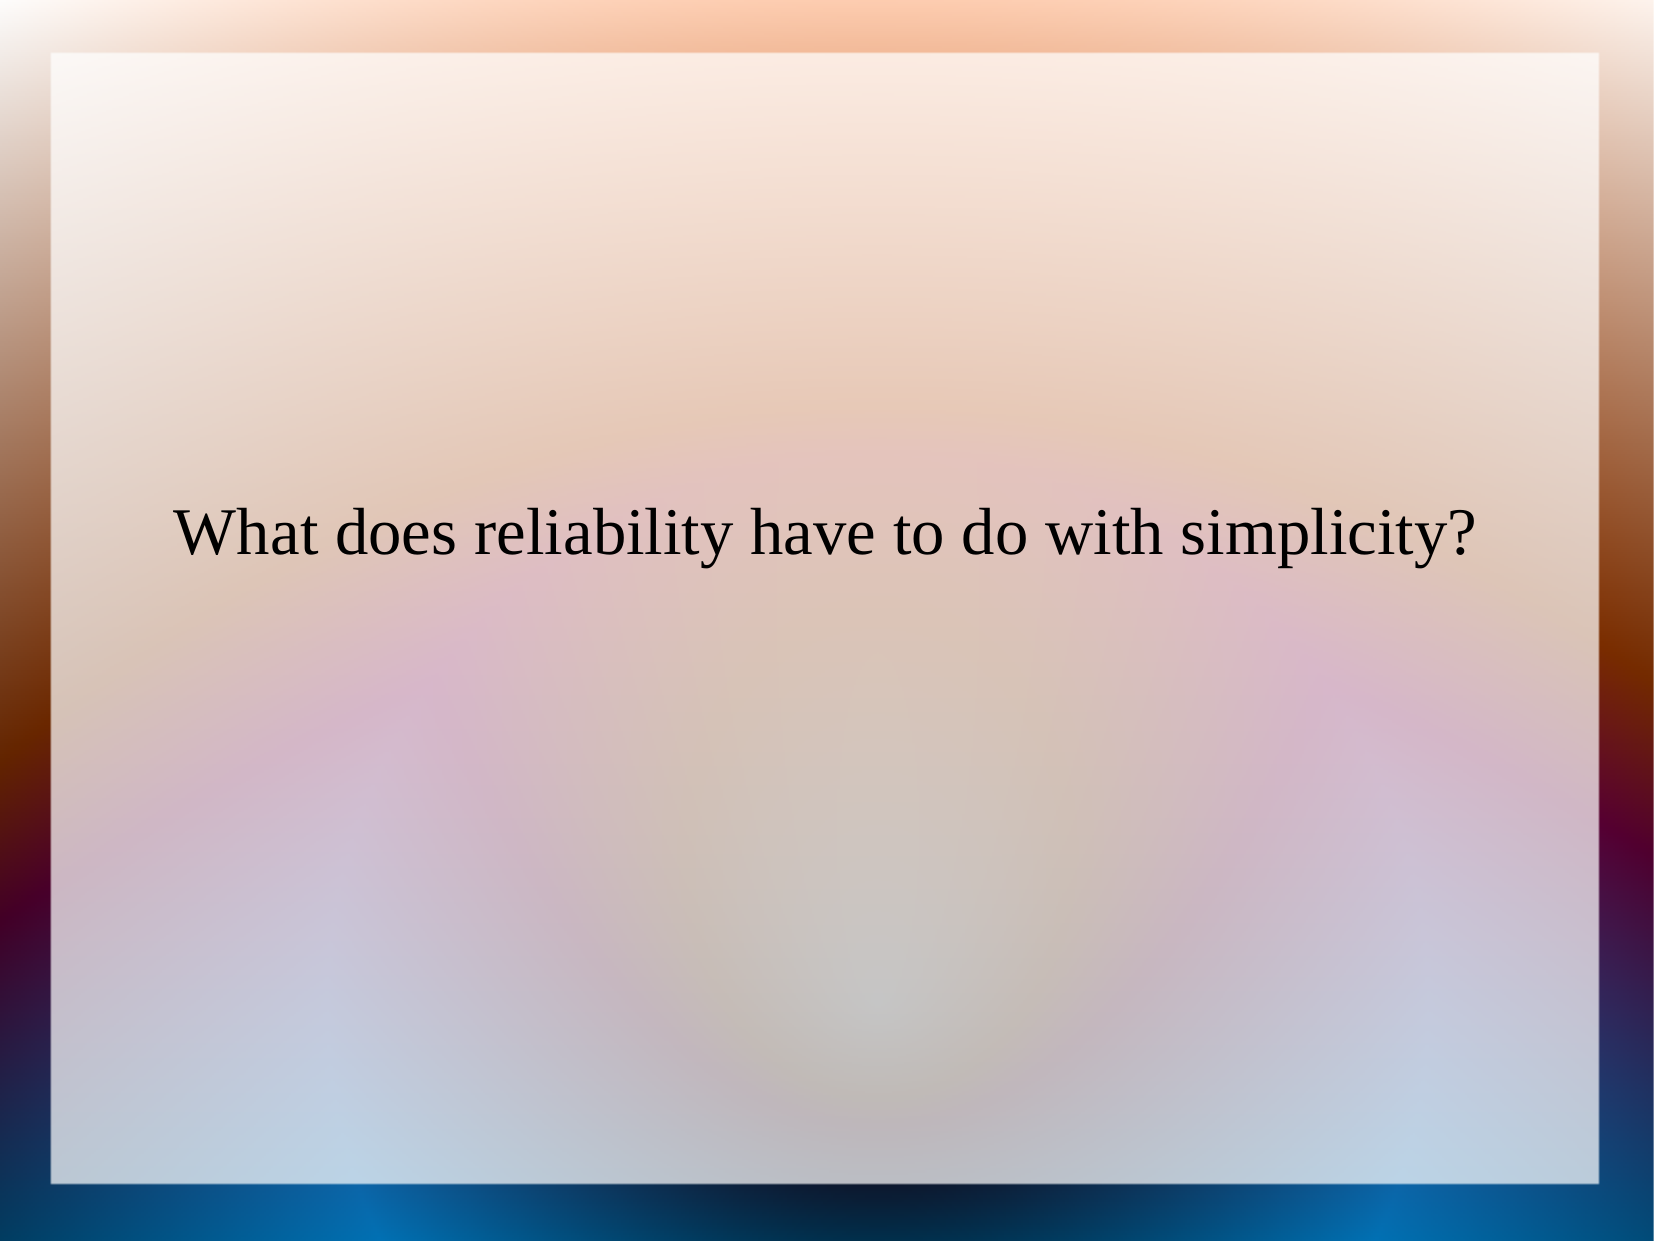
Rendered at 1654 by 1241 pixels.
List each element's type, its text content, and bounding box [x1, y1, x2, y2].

picture [0, 0, 1654, 1241]
subtitle What does reliability have to do with simplicity? [82, 55, 1571, 1010]
